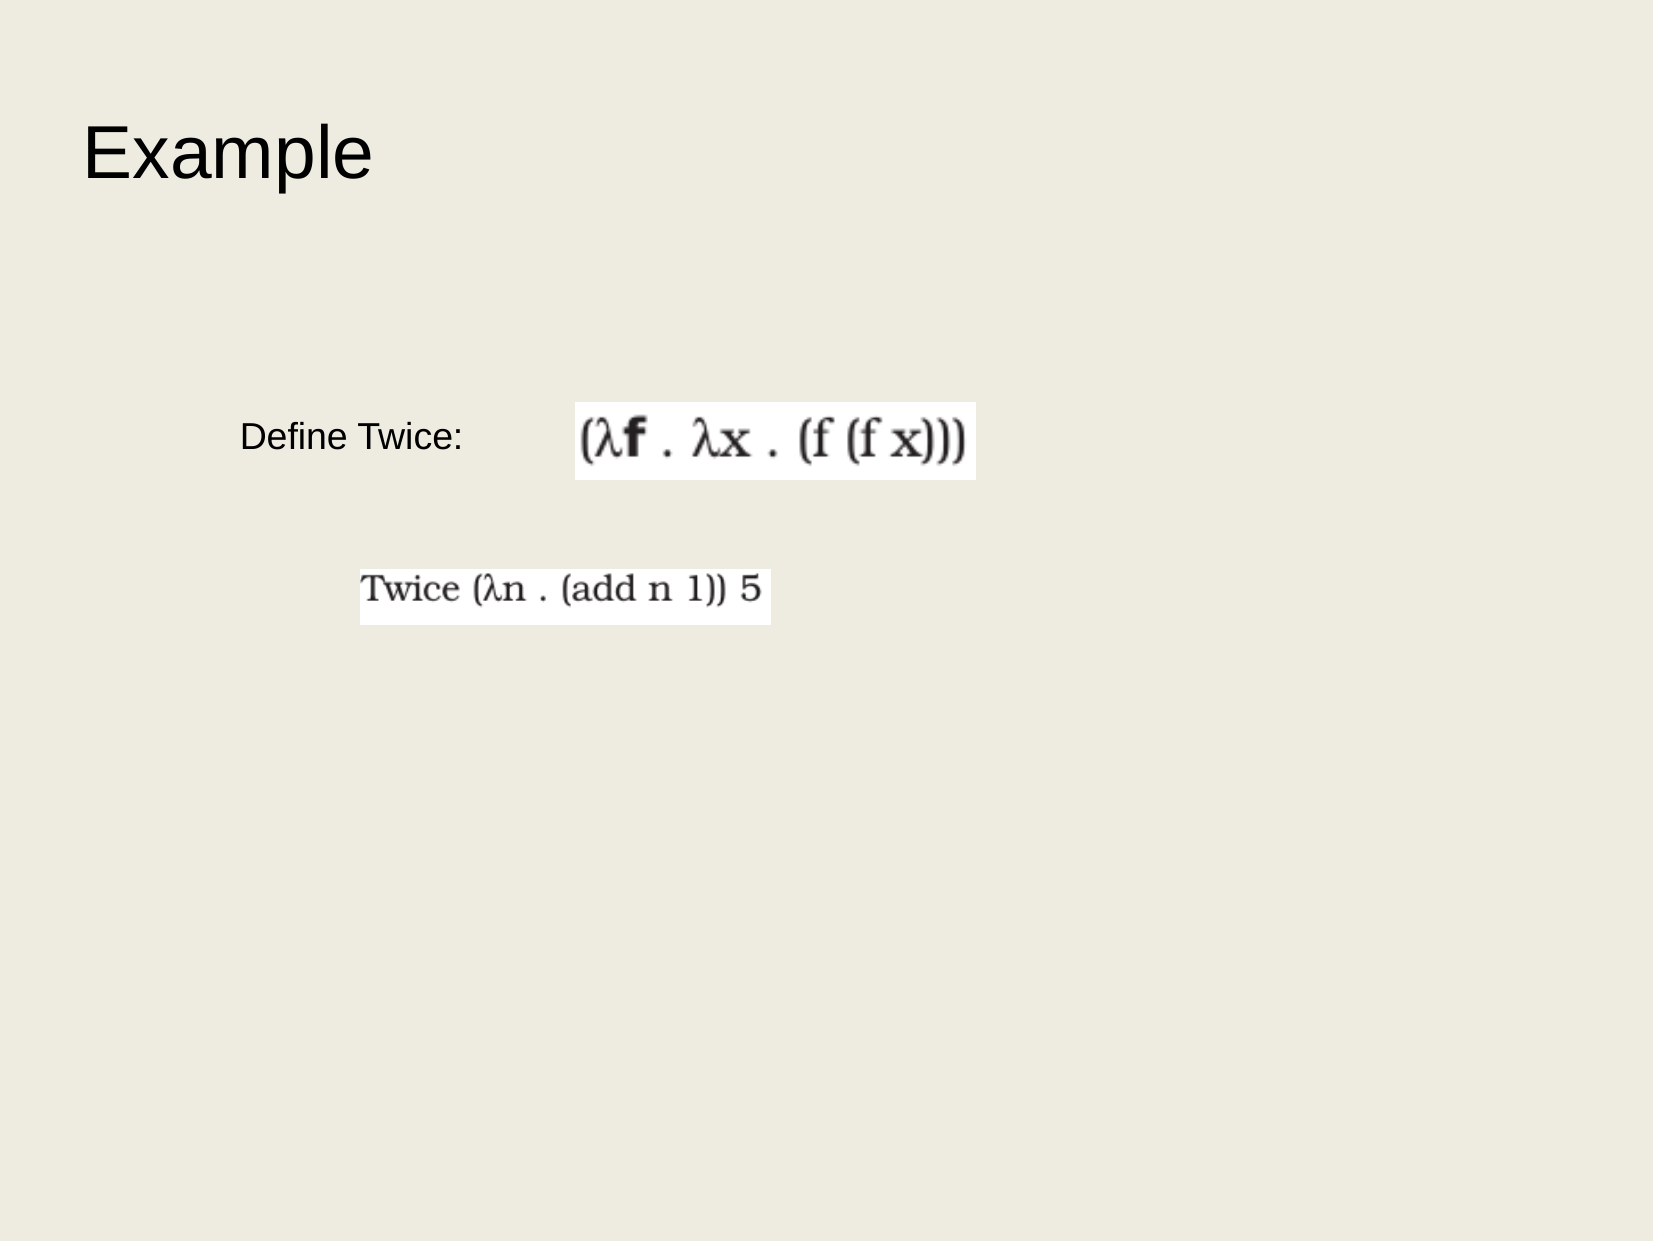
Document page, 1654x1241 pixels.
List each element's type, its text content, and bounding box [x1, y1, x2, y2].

text_box Define Twice: [225, 408, 511, 507]
title Example [82, 49, 1571, 257]
picture [575, 402, 976, 481]
picture [360, 569, 771, 625]
